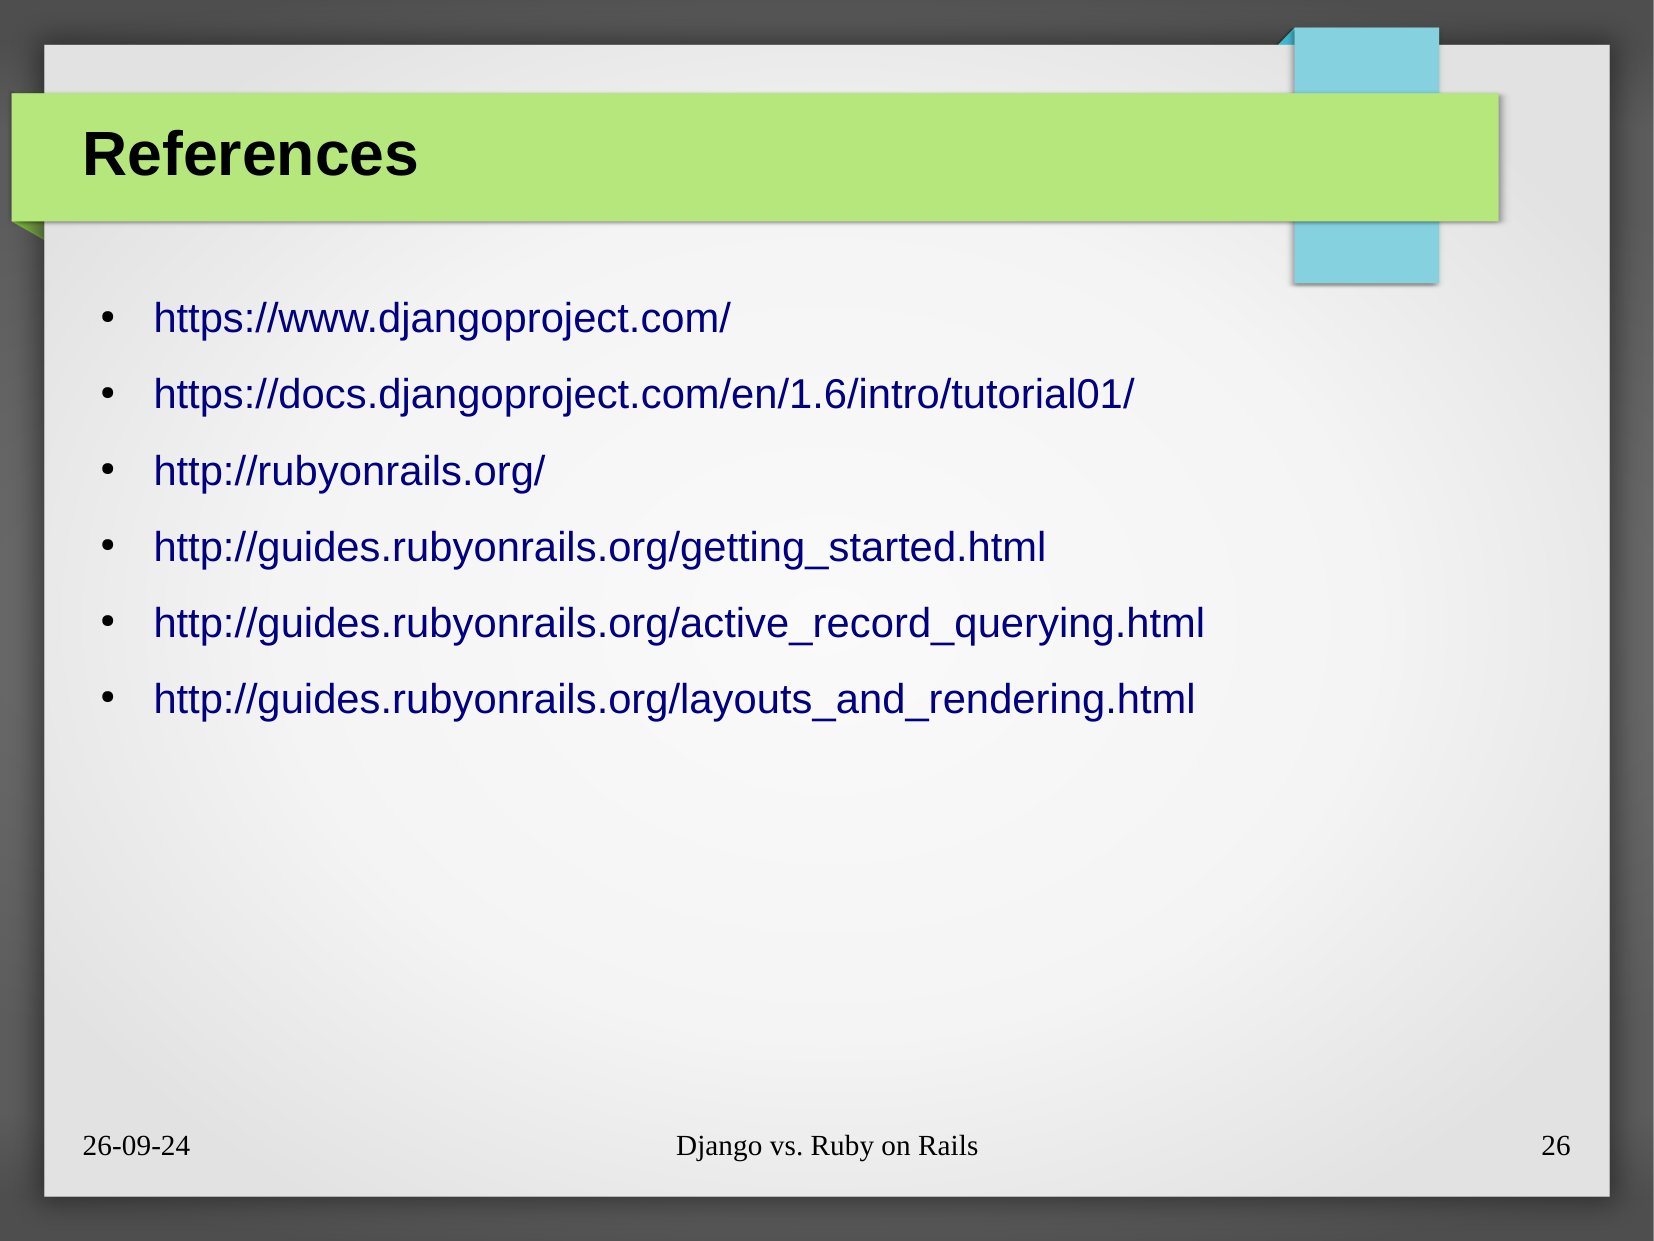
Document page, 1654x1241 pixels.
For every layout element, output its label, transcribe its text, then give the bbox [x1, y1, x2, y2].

title References [82, 94, 1264, 213]
list https://www.djangoproject.com/ https://docs.djangoproject.com/en/1.6/intro/tutorial01/ http://rubyonrails.org/ http://guides.rubyonrails.org/getting_started.html http://guides.rubyonrails.org/active_record_querying.html http://guides.rubyonrails.org/layouts_and_rendering.html [82, 295, 1571, 1015]
picture [0, 0, 1654, 1241]
